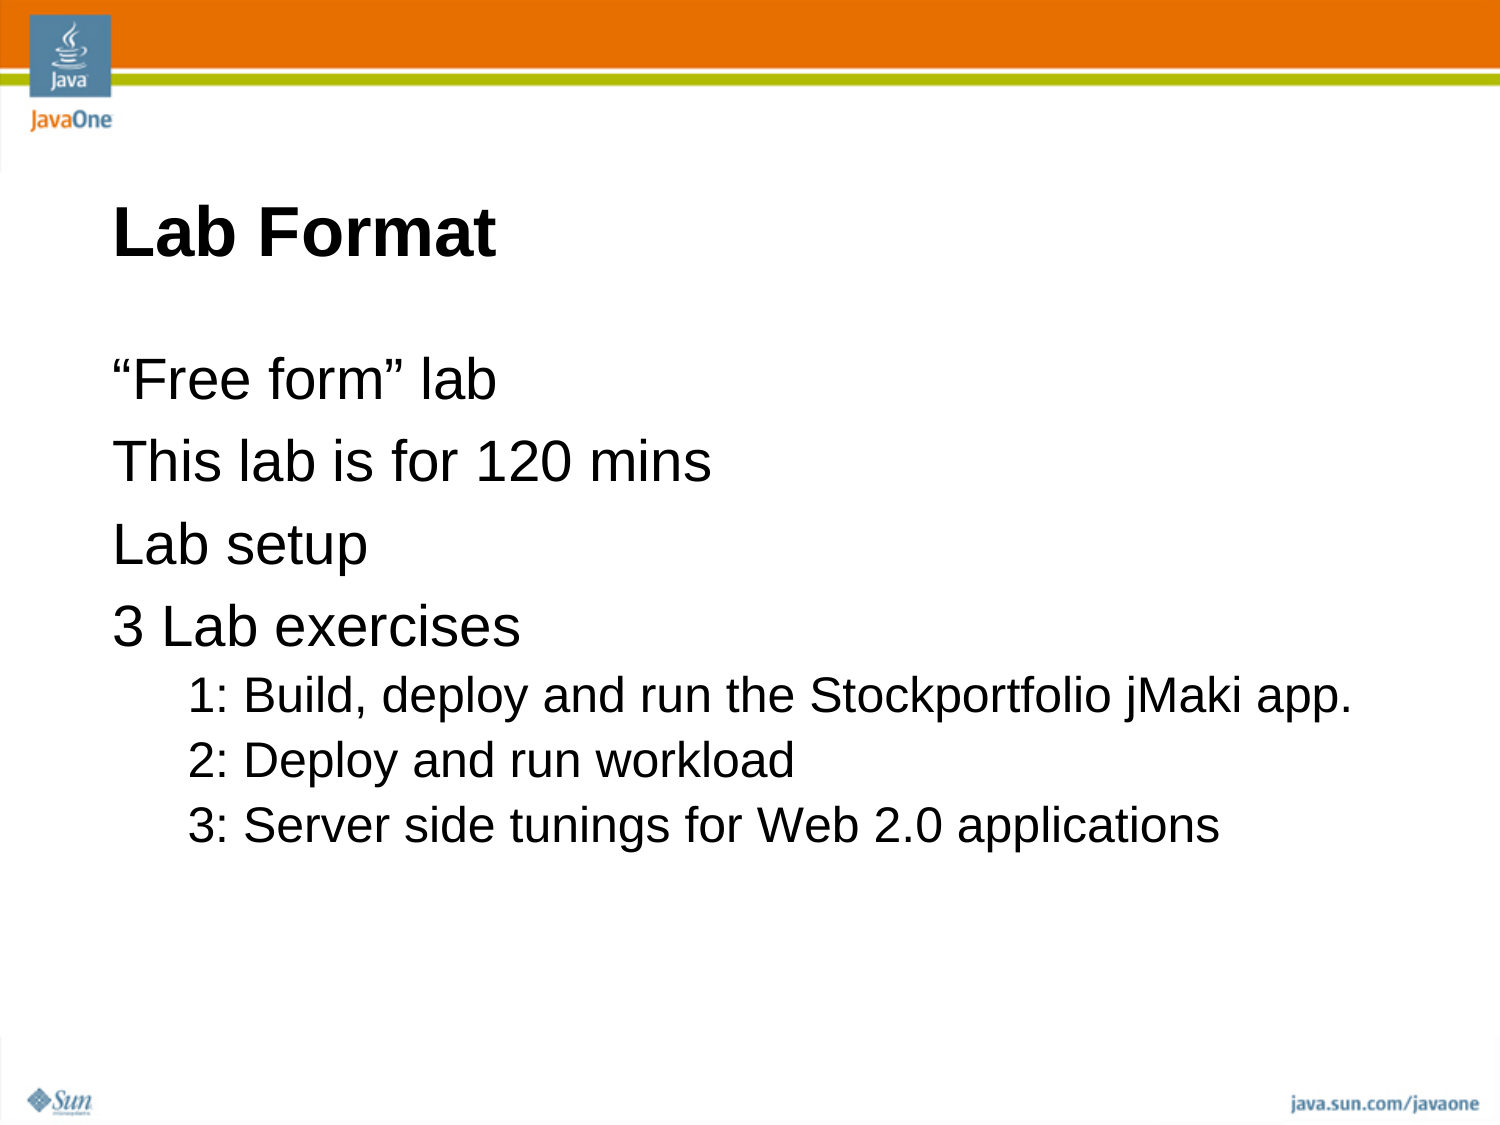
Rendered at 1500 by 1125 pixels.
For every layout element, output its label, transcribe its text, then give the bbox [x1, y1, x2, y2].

title Lab Format [112, 119, 1417, 271]
picture [0, 0, 1500, 1125]
list “Free form” lab This lab is for 120 mins Lab setup 3 Lab exercises 1: Build, deploy and run the Stockportfolio jMaki app. 2: Deploy and run workload 3: Server side tunings for Web 2.0 applications [112, 352, 1463, 1045]
